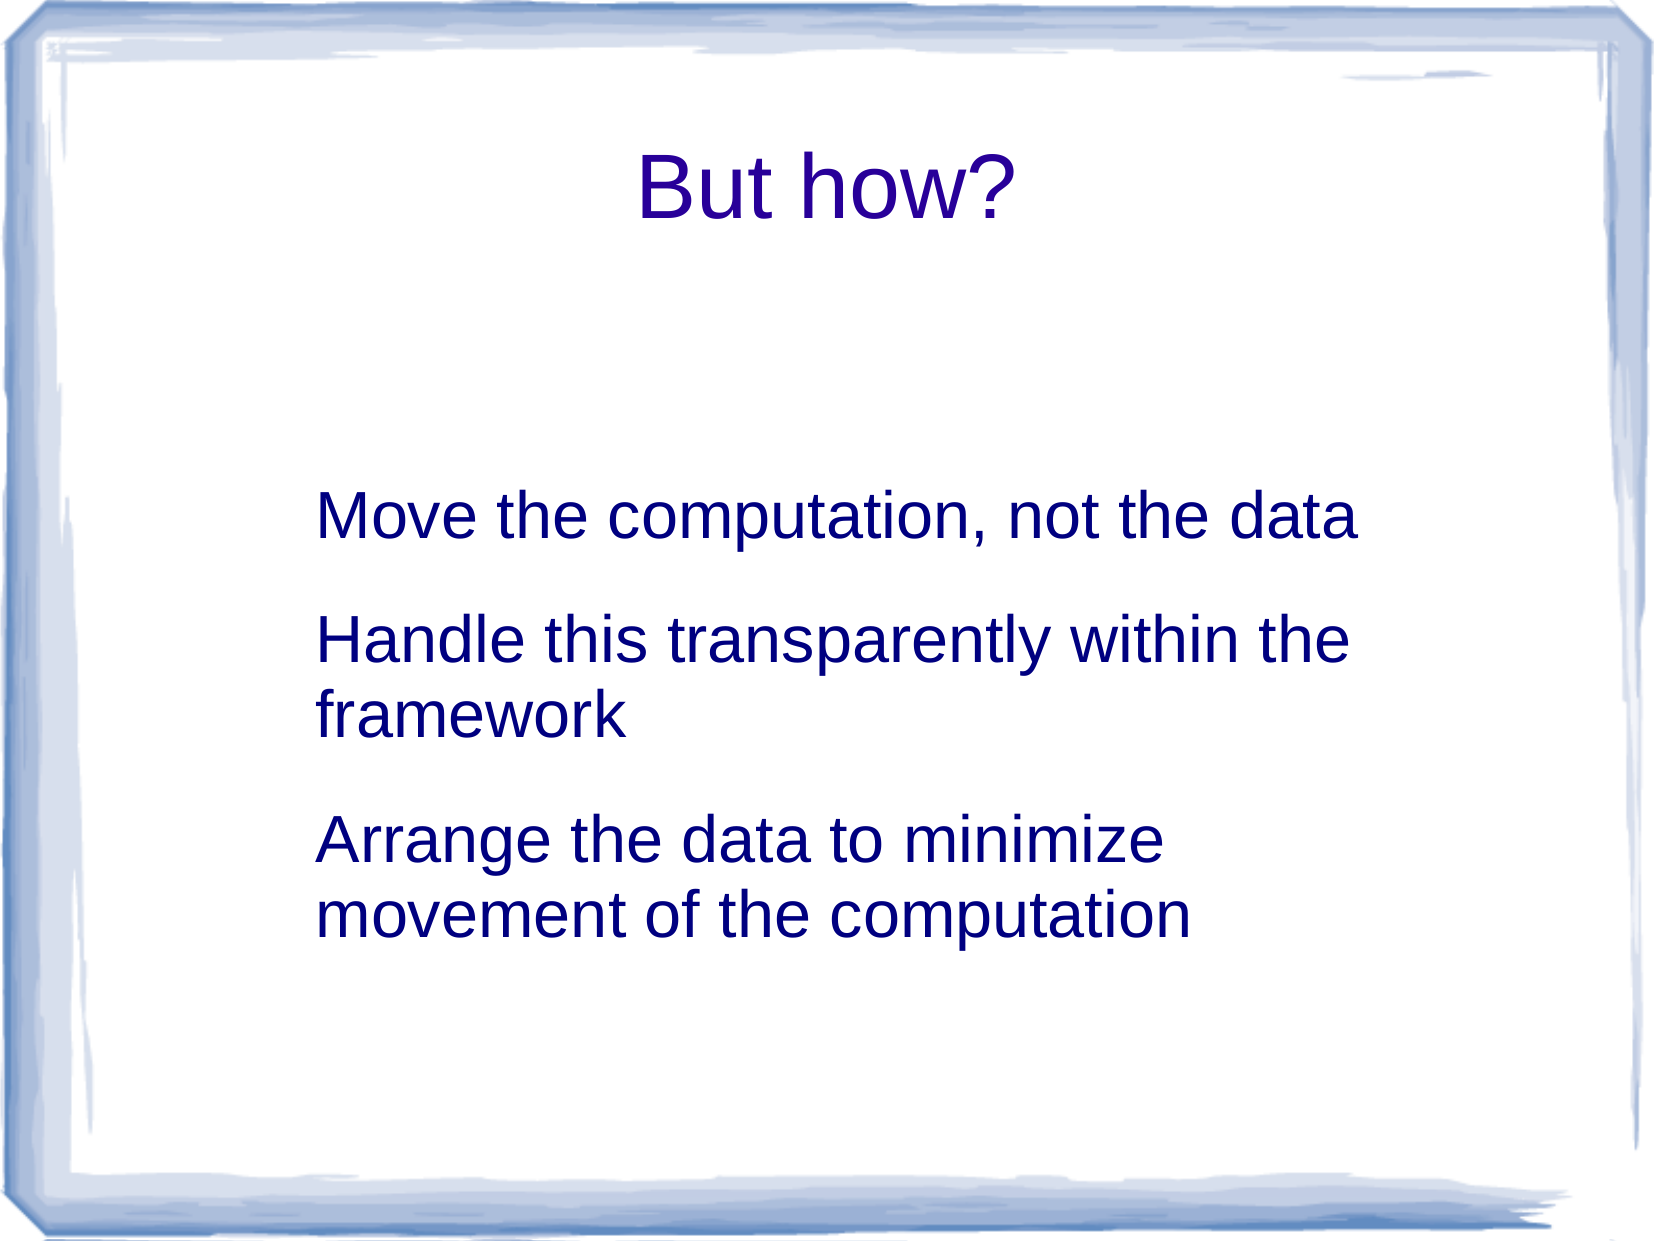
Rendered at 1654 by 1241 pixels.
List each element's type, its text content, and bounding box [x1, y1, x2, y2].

title But how? [161, 32, 1493, 343]
picture [0, 0, 1654, 1241]
list Move the computation, not the data Handle this transparently within the framework Arrange the data to minimize movement of the computation [161, 389, 1493, 1041]
